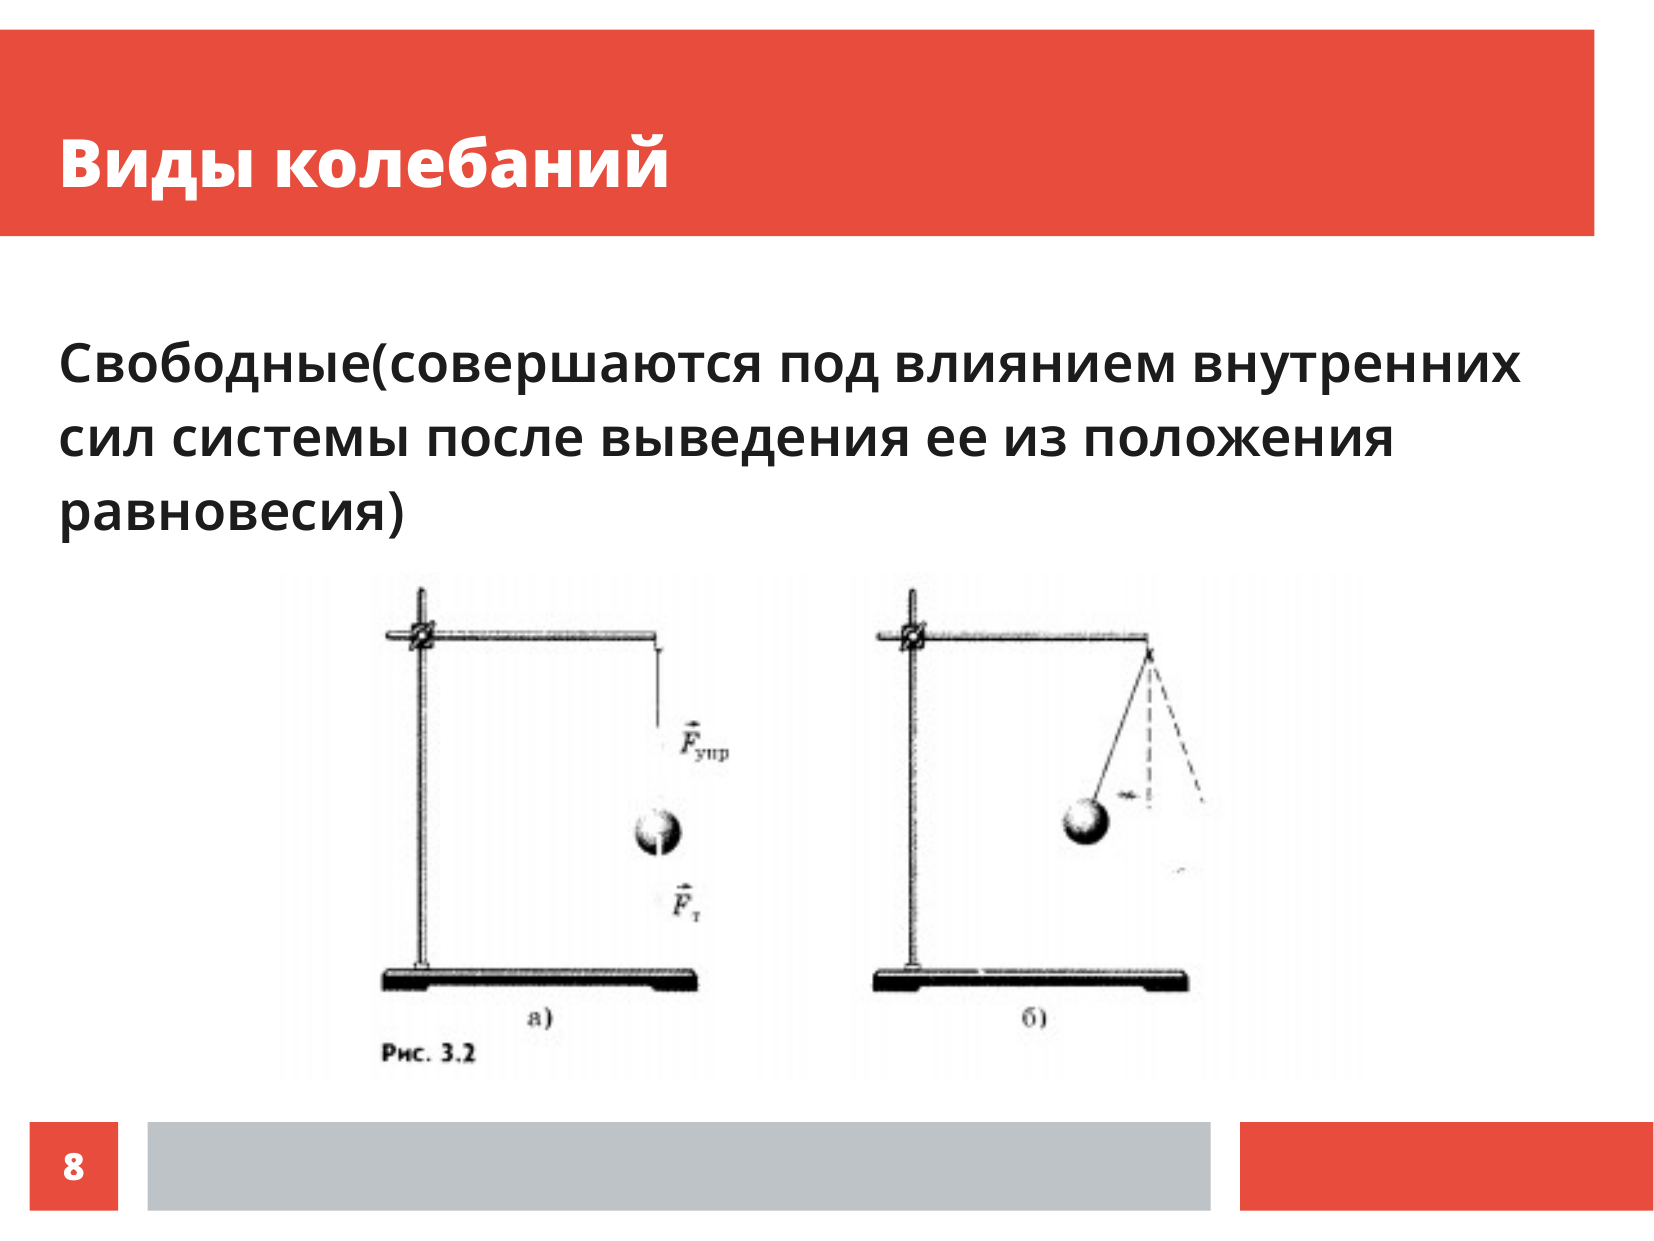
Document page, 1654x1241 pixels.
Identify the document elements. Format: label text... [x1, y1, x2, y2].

picture [255, 572, 1366, 1081]
title Виды колебаний [59, 59, 1595, 207]
list Свободные(совершаются под влиянием внутренних сил системы после выведения ее из положения равновесия) [59, 324, 1565, 1093]
